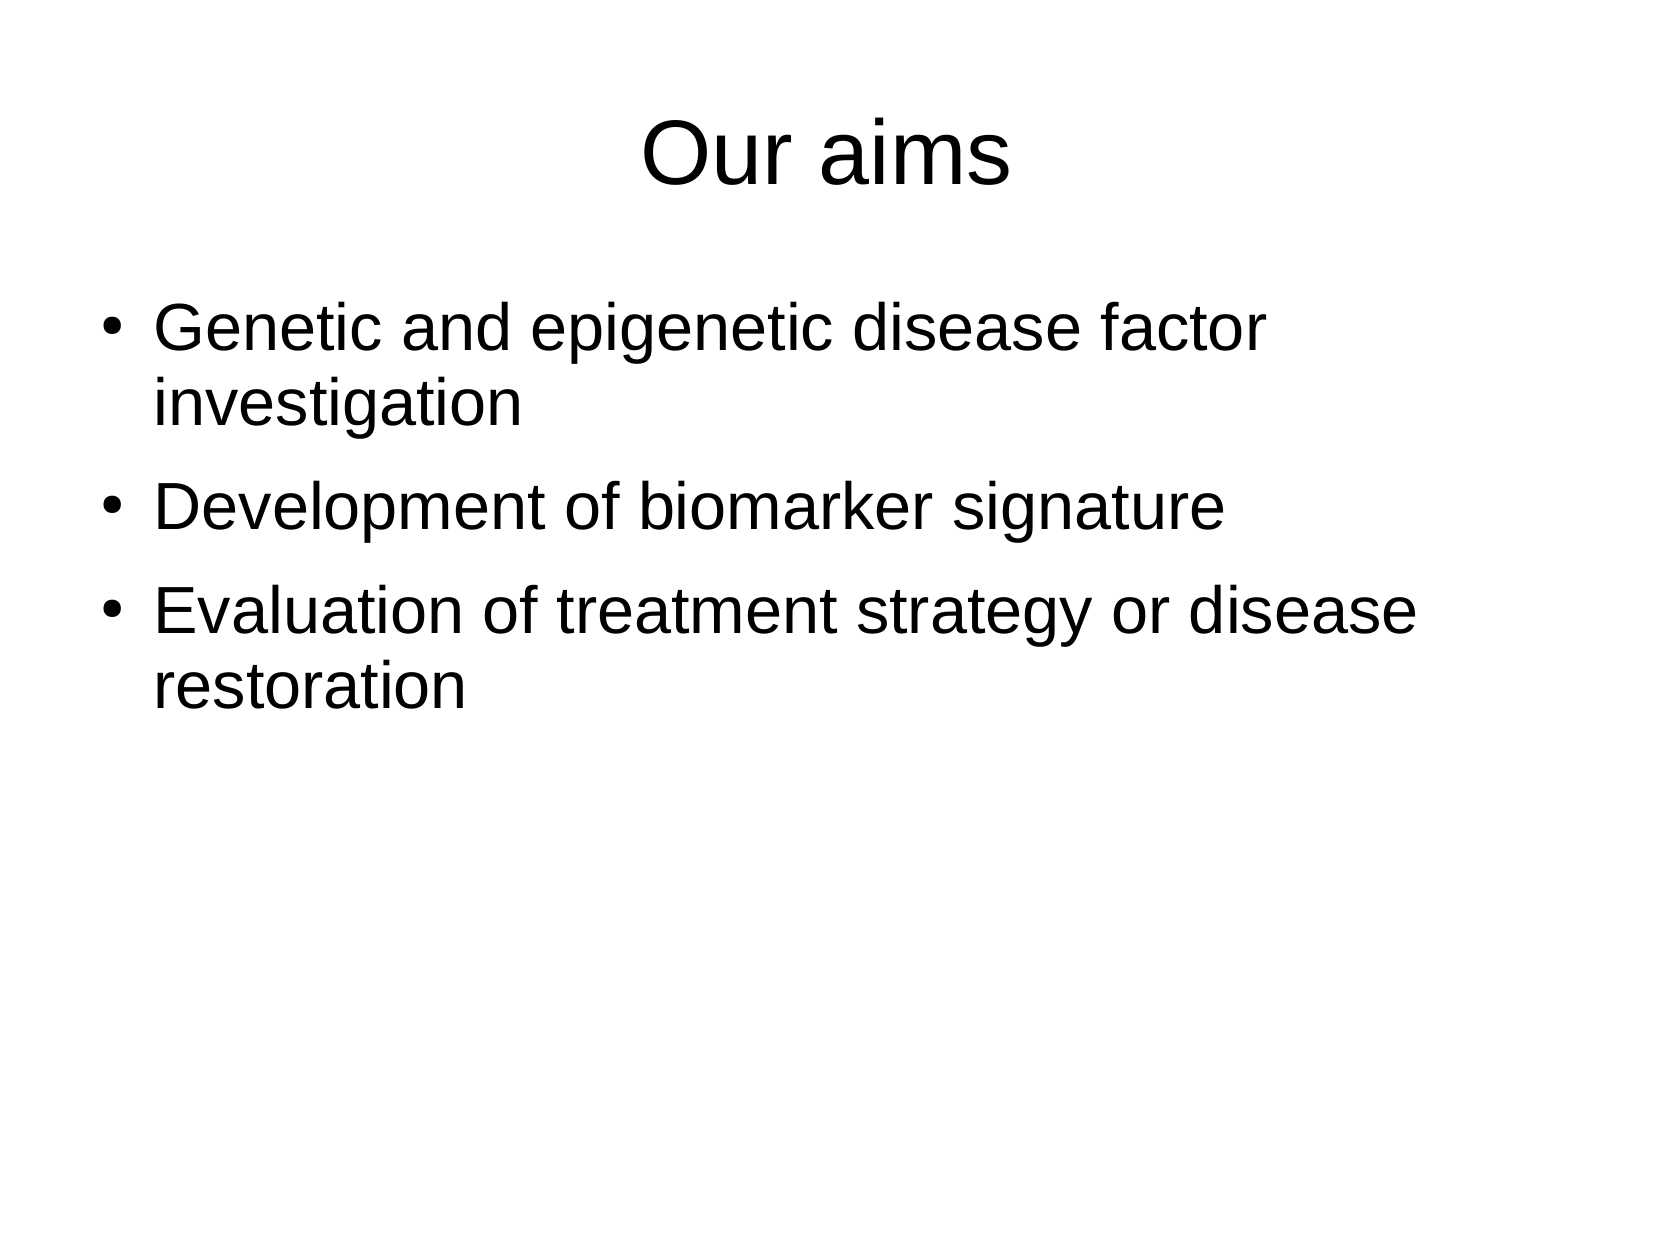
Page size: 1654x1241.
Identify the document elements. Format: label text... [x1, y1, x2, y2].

title Our aims [82, 49, 1571, 257]
list Genetic and epigenetic disease factor investigation Development of biomarker signature Evaluation of treatment strategy or disease restoration [82, 290, 1538, 1010]
